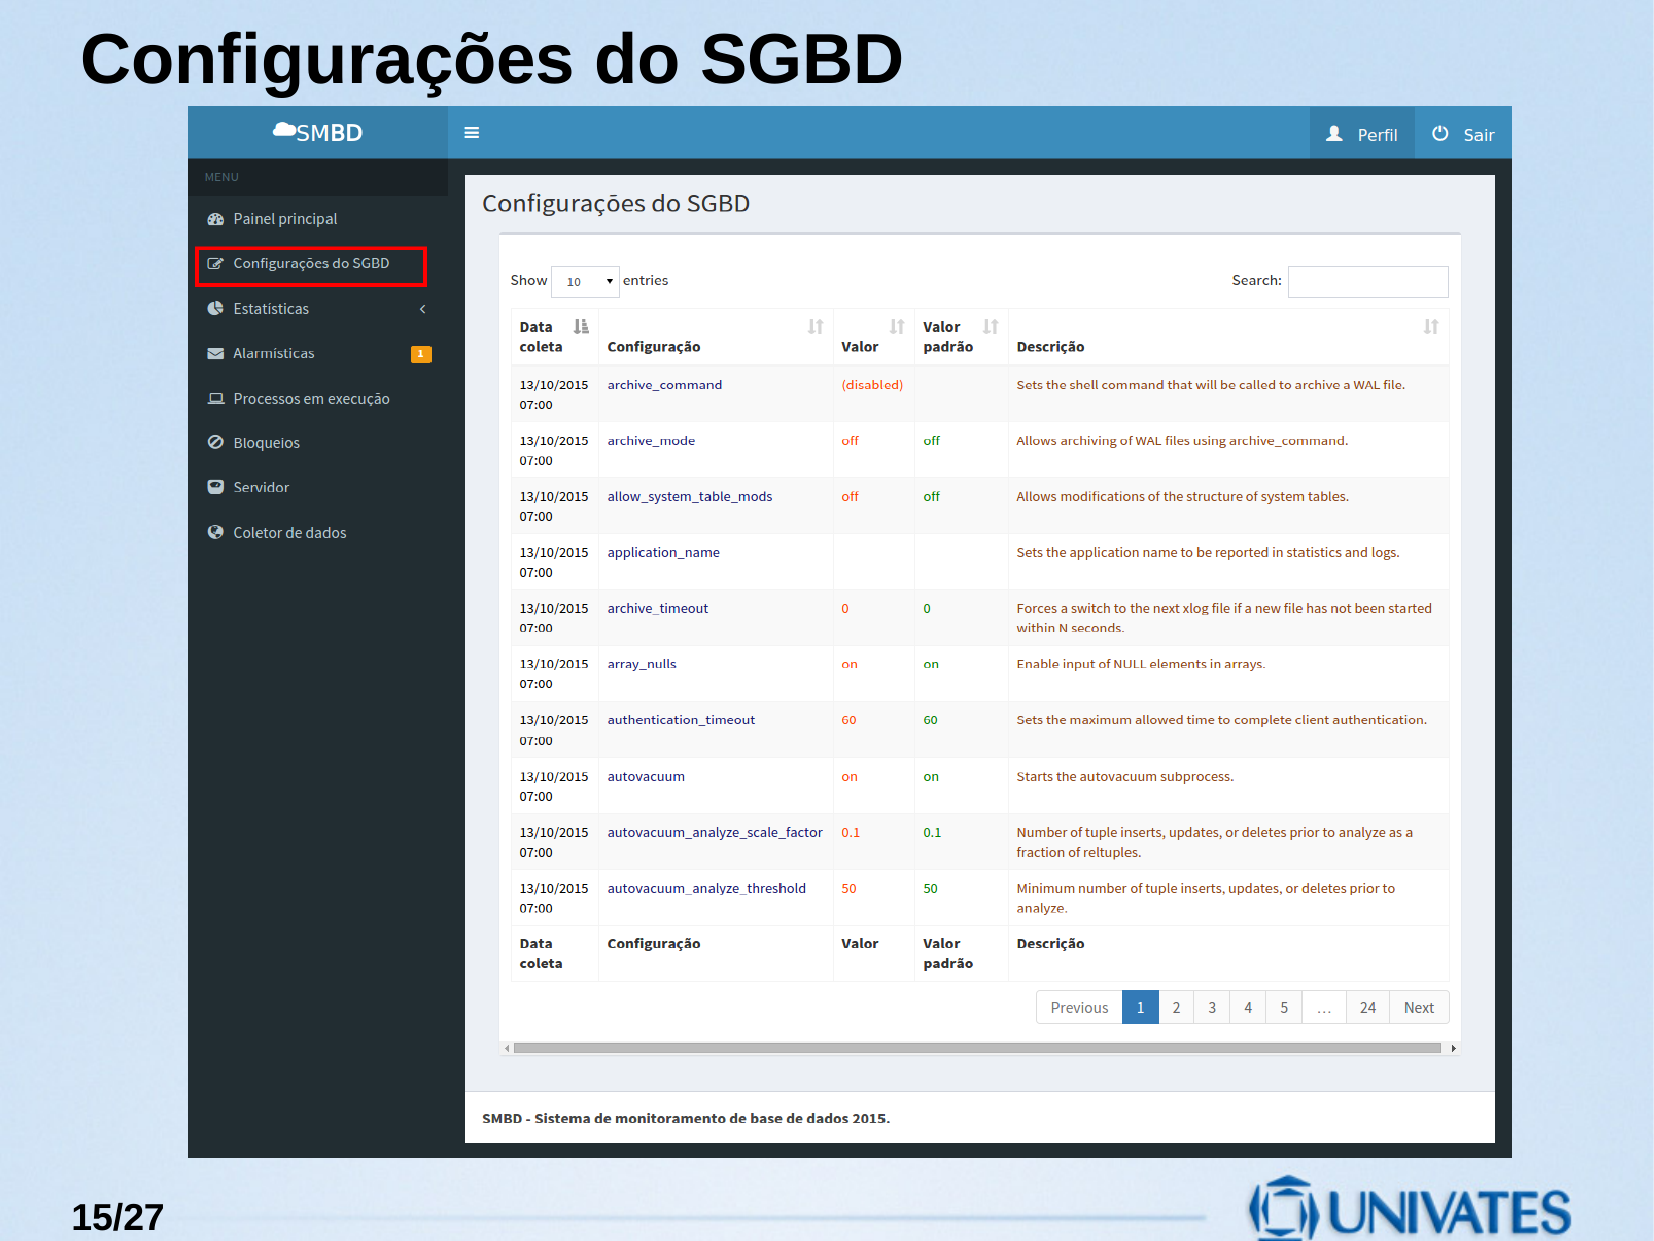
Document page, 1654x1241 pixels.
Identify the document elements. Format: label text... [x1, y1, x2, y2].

title Configurações do SGBD [80, 5, 1569, 119]
picture [188, 119, 1512, 1158]
